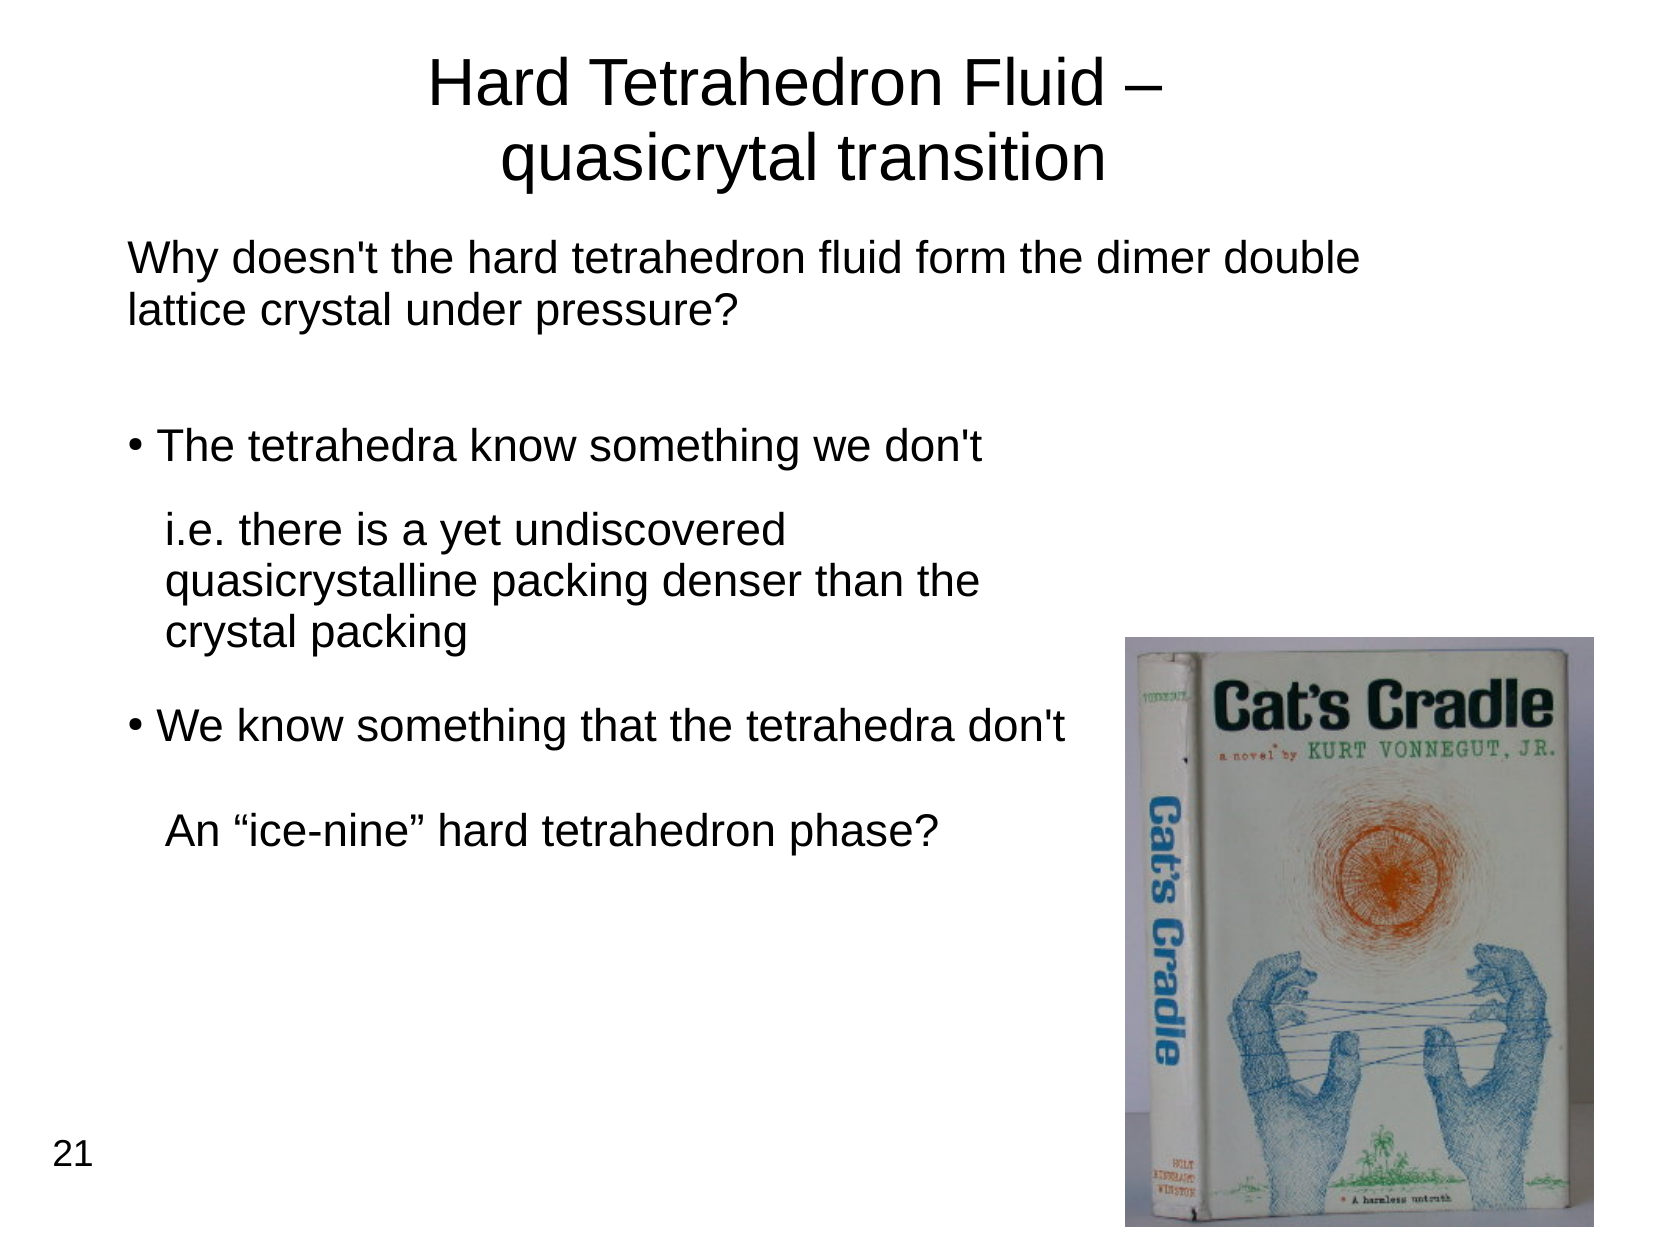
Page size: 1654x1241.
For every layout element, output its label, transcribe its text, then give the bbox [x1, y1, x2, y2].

text_box 21 [37, 1125, 109, 1182]
text_box Why doesn't the hard tetrahedron fluid form the dimer double lattice crystal under pressure? [112, 225, 1388, 376]
text_box The tetrahedra know something we don't [112, 412, 1388, 563]
text_box Hard Tetrahedron Fluid – quasicrytal transition [412, 37, 1200, 202]
text_box An “ice-nine” hard tetrahedron phase? [150, 797, 1013, 948]
picture [1125, 637, 1594, 1227]
text_box We know something that the tetrahedra don't [112, 692, 1125, 843]
text_box i.e. there is a yet undiscovered quasicrystalline packing denser than the crystal packing [150, 496, 1013, 665]
